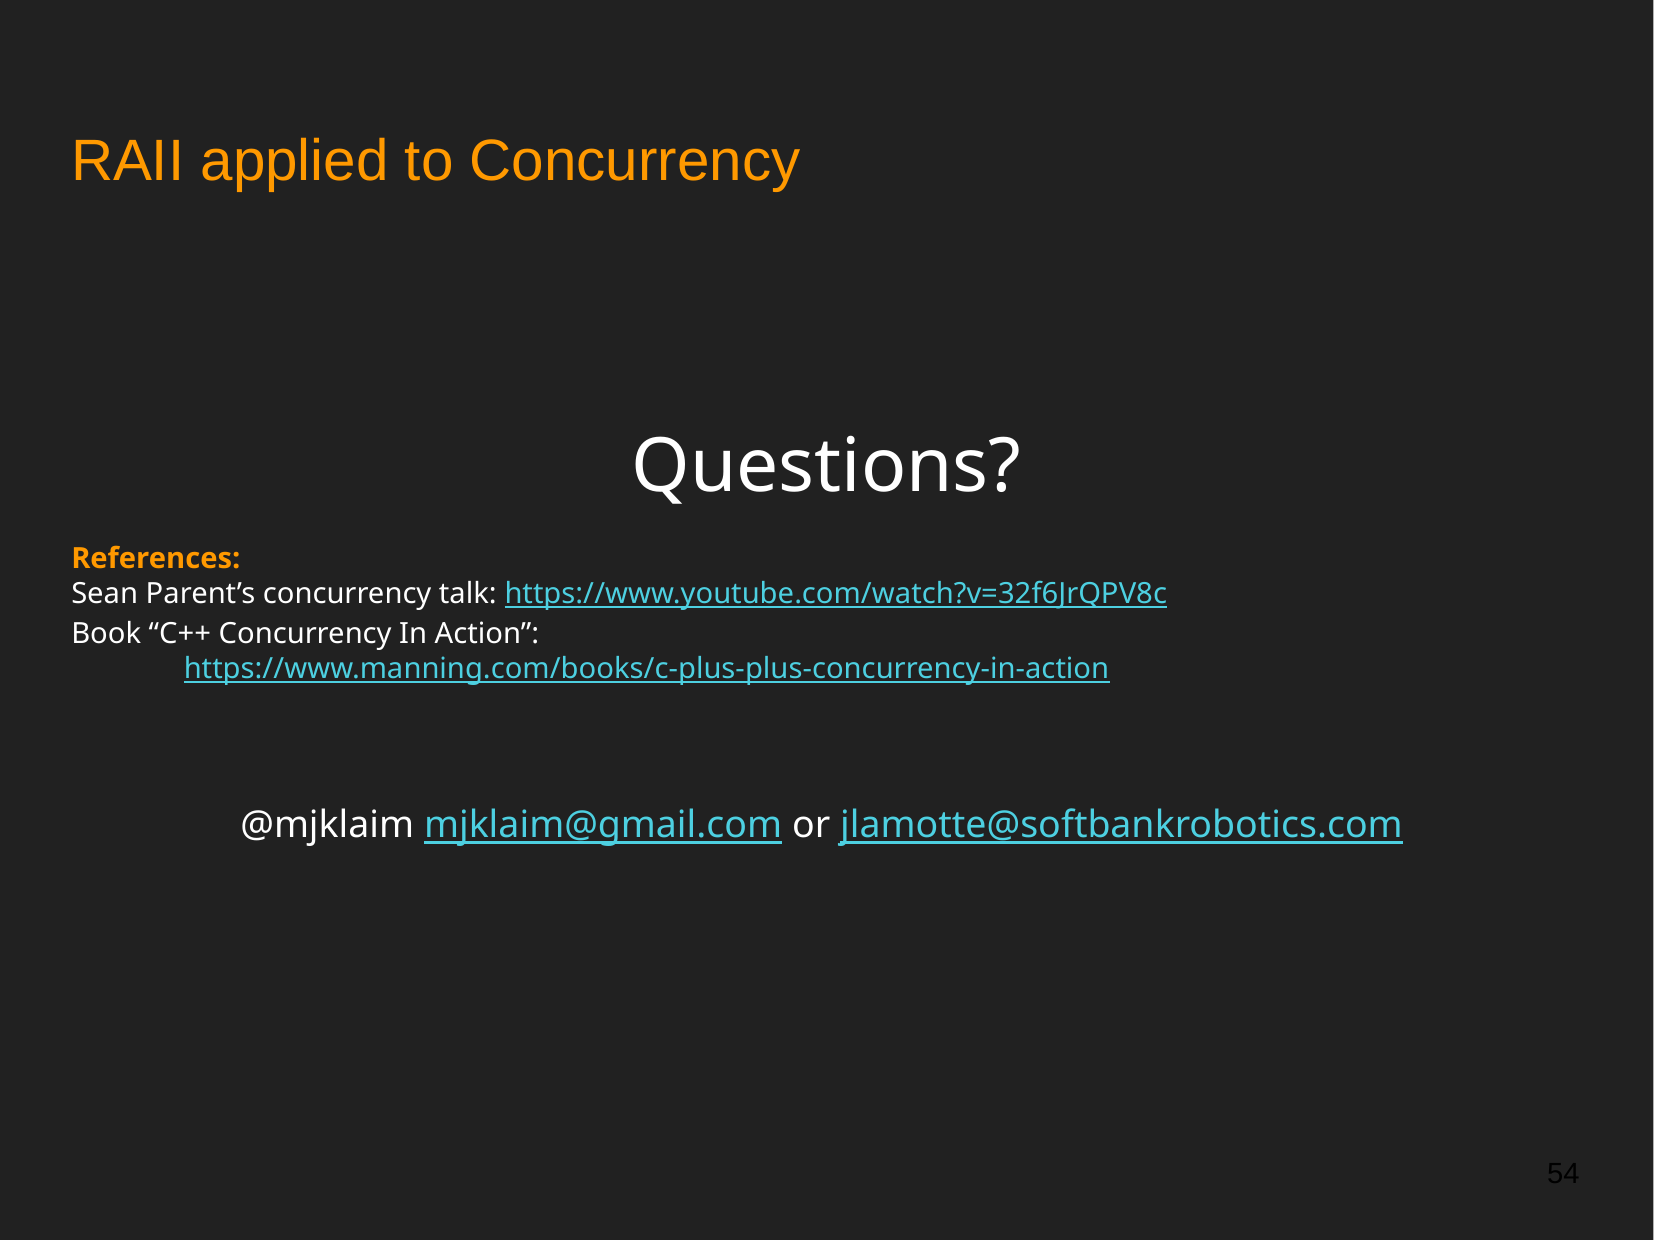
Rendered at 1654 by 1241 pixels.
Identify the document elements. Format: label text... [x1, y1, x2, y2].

list Questions? References: Sean Parent’s concurrency talk: https://www.youtube.com/watch?v=32f6JrQPV8c Book “C++ Concurrency In Action”: https://www.manning.com/books/c-plus-plus-concurrency-in-action @mjklaim mjklaim@gmail.com or jlamotte@softbankrobotics.com [56, 277, 1598, 1102]
slide_number <number> [1532, 1124, 1632, 1220]
title RAII applied to Concurrency [56, 107, 1598, 246]
